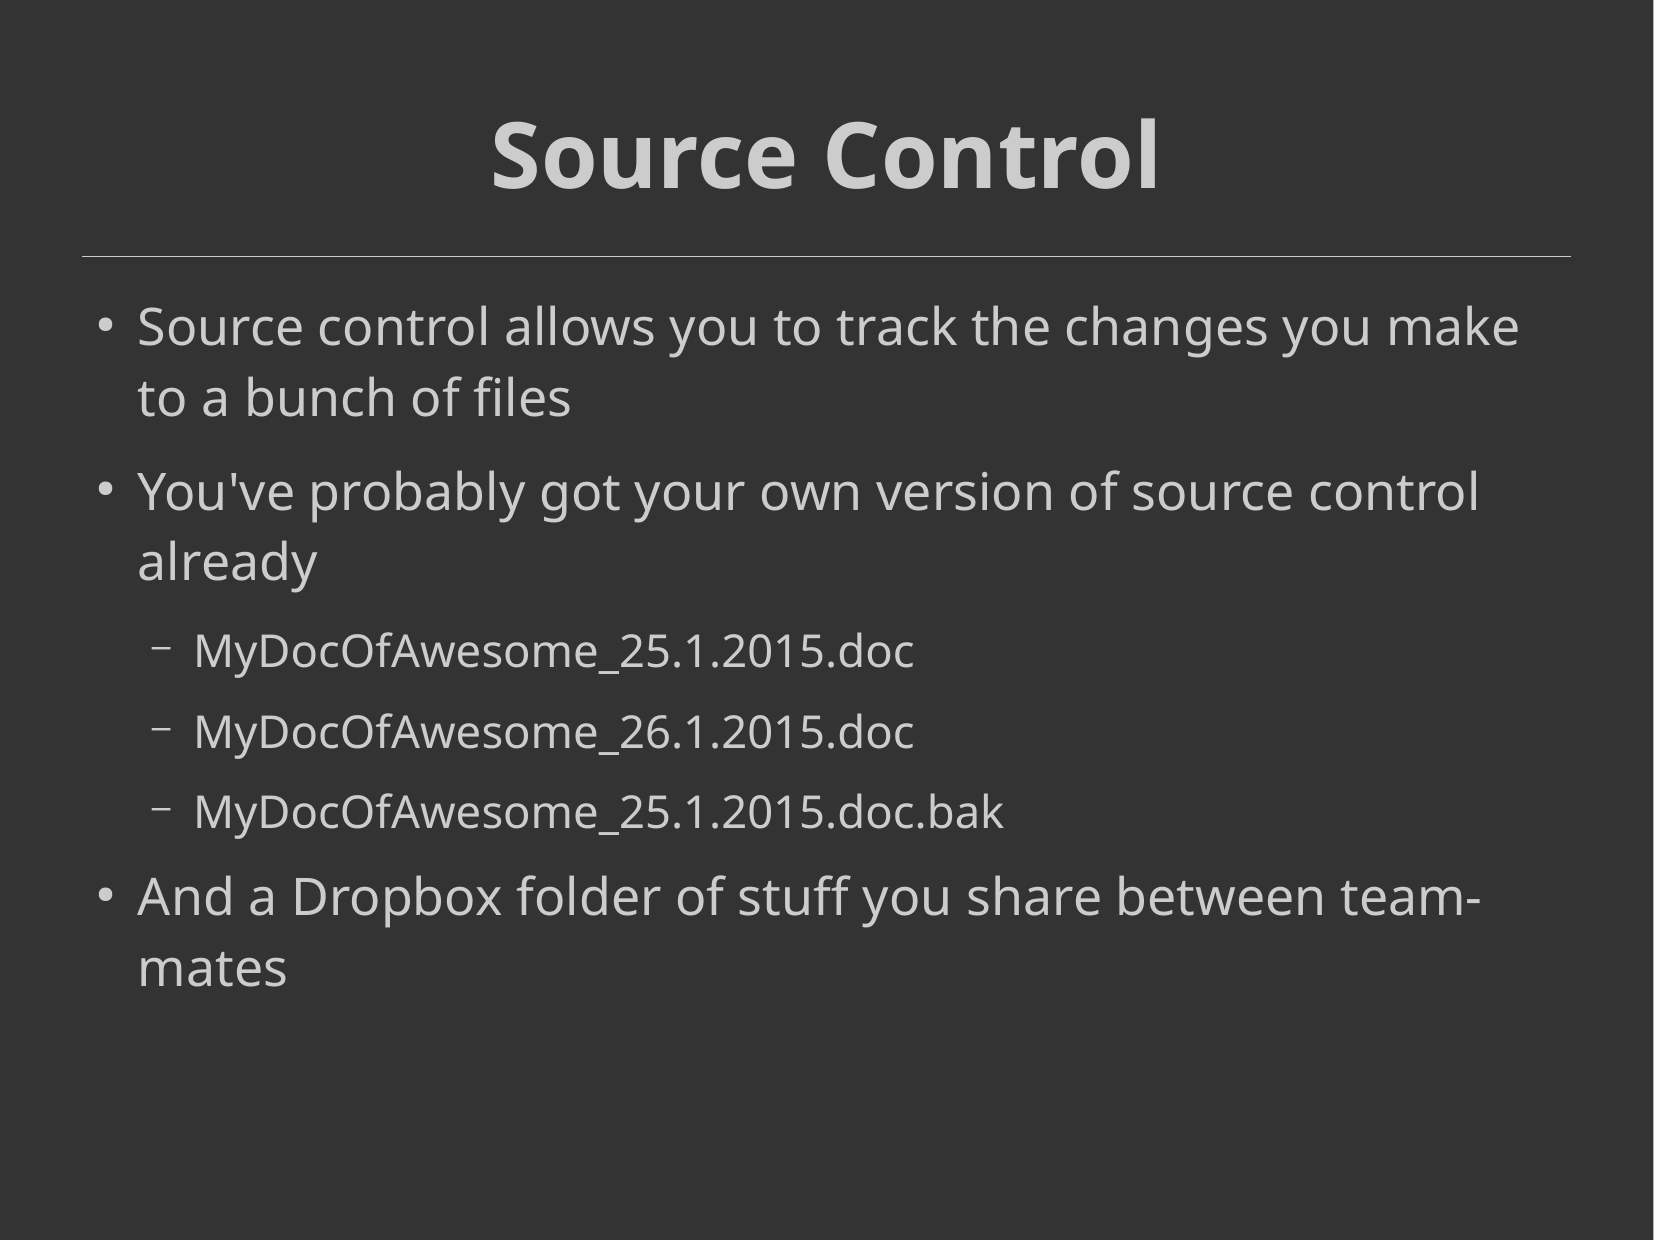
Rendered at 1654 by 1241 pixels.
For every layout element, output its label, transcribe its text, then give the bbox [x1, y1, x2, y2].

title Source Control [82, 49, 1571, 257]
list Source control allows you to track the changes you make to a bunch of files You've probably got your own version of source control already MyDocOfAwesome_25.1.2015.doc MyDocOfAwesome_26.1.2015.doc MyDocOfAwesome_25.1.2015.doc.bak And a Dropbox folder of stuff you share between team-mates [82, 290, 1571, 1010]
